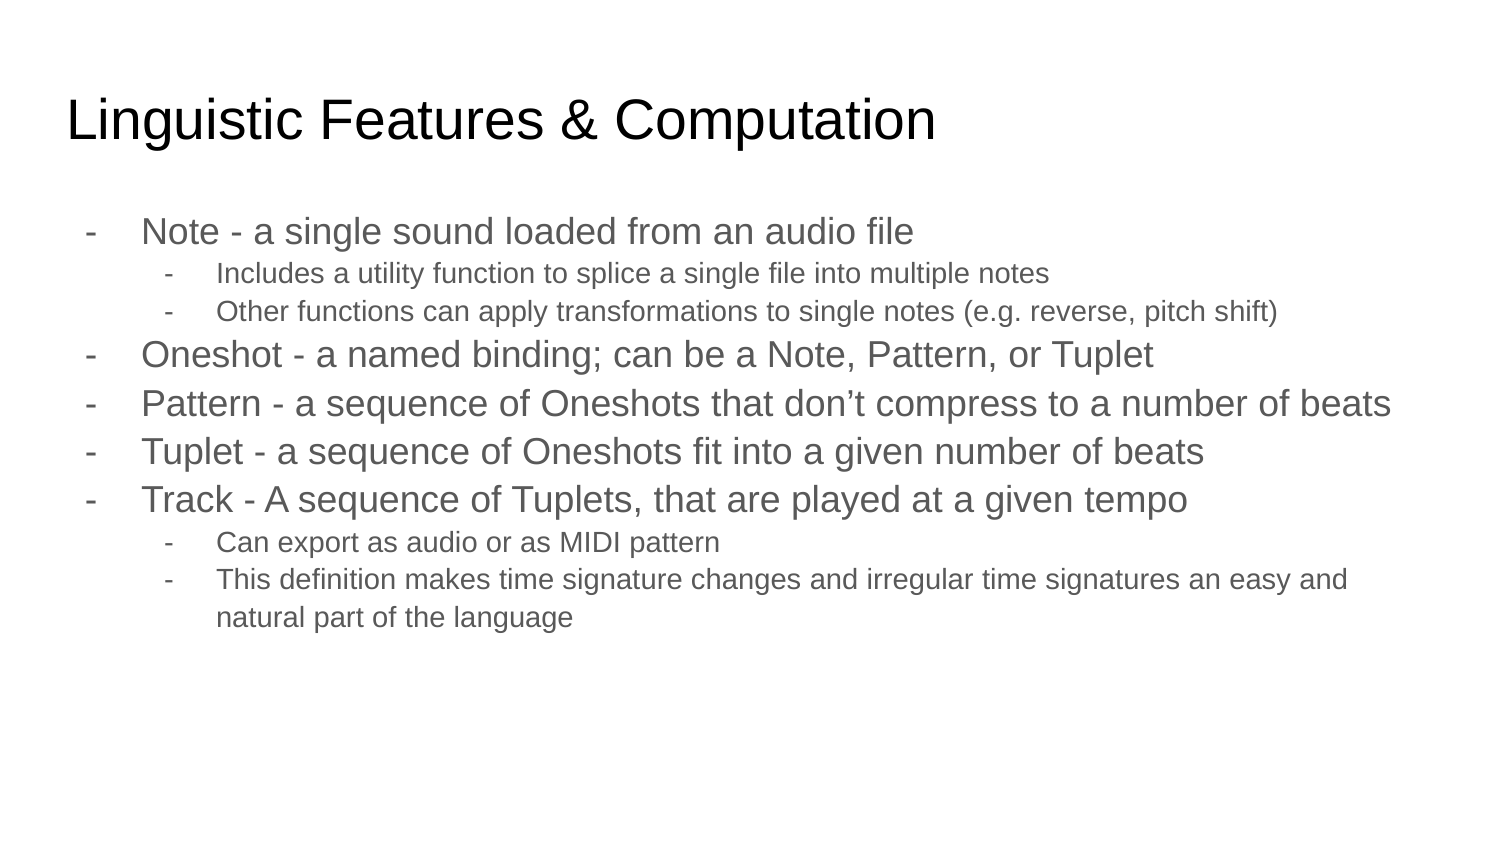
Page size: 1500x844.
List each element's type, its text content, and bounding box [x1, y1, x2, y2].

list Note - a single sound loaded from an audio file Includes a utility function to splice a single file into multiple notes Other functions can apply transformations to single notes (e.g. reverse, pitch shift) Oneshot - a named binding; can be a Note, Pattern, or Tuplet Pattern - a sequence of Oneshots that don’t compress to a number of beats Tuplet - a sequence of Oneshots fit into a given number of beats Track - A sequence of Tuplets, that are played at a given tempo Can export as audio or as MIDI pattern This definition makes time signature changes and irregular time signatures an easy and natural part of the language [51, 189, 1449, 750]
title Linguistic Features & Computation [51, 72, 1449, 167]
